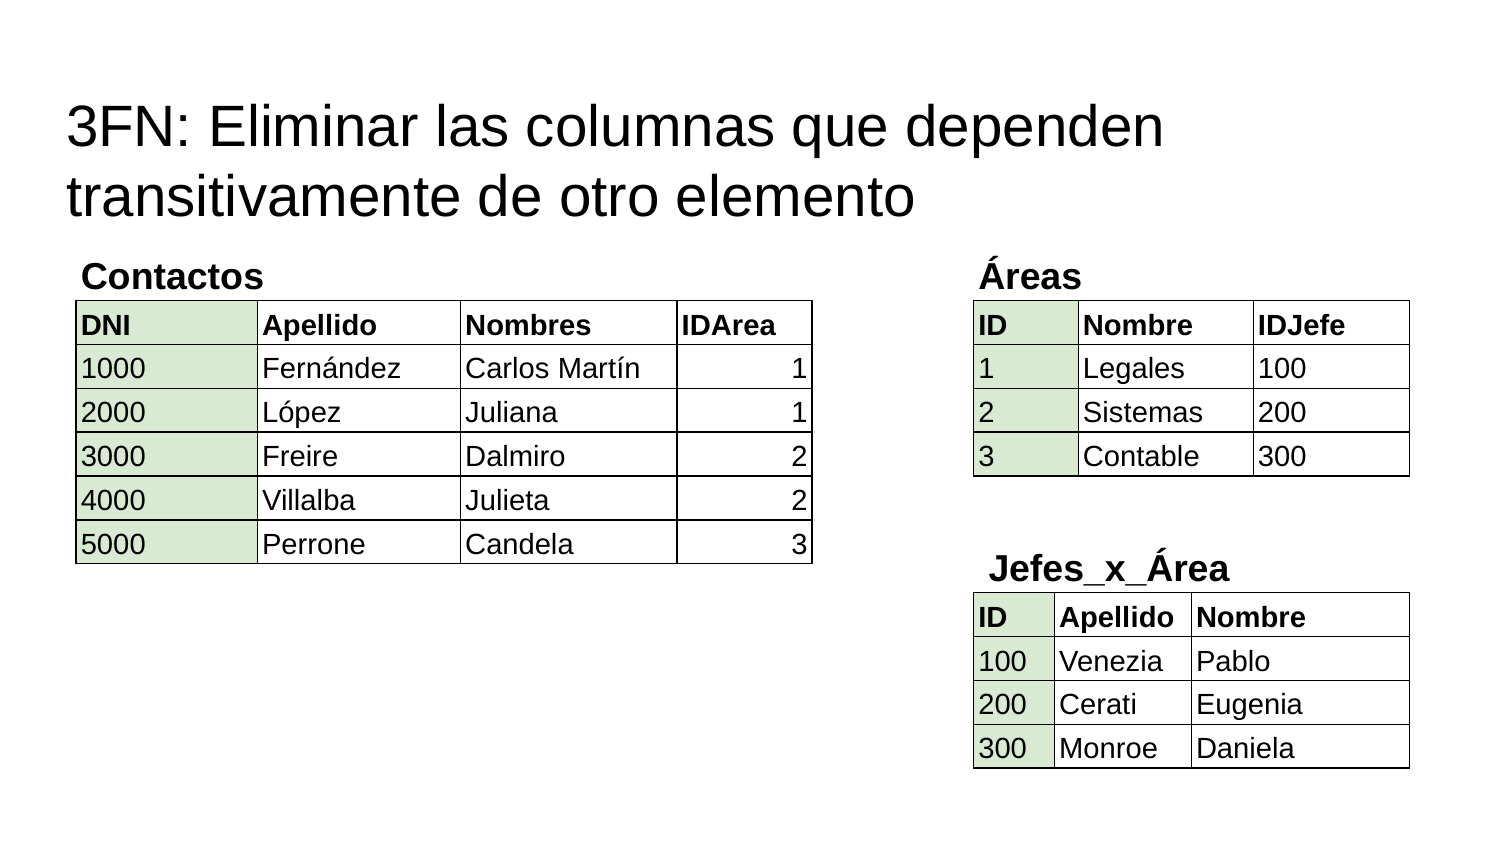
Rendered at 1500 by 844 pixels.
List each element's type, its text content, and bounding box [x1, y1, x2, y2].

title 3FN: Eliminar las columnas que dependen transitivamente de otro elemento [51, 72, 1449, 167]
table_cell Carlos Martín [461, 345, 676, 388]
table_cell Cerati [1055, 681, 1191, 724]
table_cell 200 [1254, 389, 1409, 431]
table_cell IDArea [678, 301, 811, 344]
table_cell Legales [1079, 345, 1253, 388]
table_cell ID [974, 301, 1078, 344]
table_cell Venezia [1055, 637, 1191, 680]
table_cell 3 [974, 433, 1078, 475]
table_cell Monroe [1055, 725, 1191, 767]
table_cell 1 [974, 345, 1078, 388]
table_cell Nombre [1192, 593, 1409, 636]
table_cell 2 [678, 433, 811, 475]
table_cell Freire [258, 433, 460, 475]
table_cell 2 [678, 477, 811, 519]
table_cell Fernández [258, 345, 460, 388]
table_cell 5000 [77, 521, 257, 563]
table_cell Eugenia [1192, 681, 1409, 724]
table_cell 100 [974, 637, 1054, 680]
table_cell 200 [974, 681, 1054, 724]
table_cell IDJefe [1254, 301, 1409, 344]
table_cell Apellido [1055, 593, 1191, 636]
table_cell 2 [974, 389, 1078, 431]
table_cell Apellido [258, 301, 460, 344]
table_cell 3 [678, 521, 811, 563]
table_cell 300 [974, 725, 1054, 767]
table_cell Sistemas [1079, 389, 1253, 431]
table_cell 300 [1254, 433, 1409, 475]
table_cell Nombres [461, 301, 676, 344]
table_header Contactos [76, 246, 812, 300]
table_header Áreas [974, 246, 1410, 300]
table_cell Pablo [1192, 637, 1409, 680]
table_cell Juliana [461, 389, 676, 431]
table_cell Nombre [1079, 301, 1253, 344]
table_cell Candela [461, 521, 676, 563]
table_cell Julieta [461, 477, 676, 519]
table_cell 2000 [77, 389, 257, 431]
table_cell 1 [678, 345, 811, 388]
table_cell 1000 [77, 345, 257, 388]
table_cell 1 [678, 389, 811, 431]
table_cell Contable [1079, 433, 1253, 475]
table_cell Villalba [258, 477, 460, 519]
table_cell López [258, 389, 460, 431]
table_header Jefes_x_Área [974, 538, 1410, 592]
table_cell Daniela [1192, 725, 1409, 767]
table_cell 100 [1254, 345, 1409, 388]
table_cell 3000 [77, 433, 257, 475]
table_cell Dalmiro [461, 433, 676, 475]
table_cell 4000 [77, 477, 257, 519]
table_cell Perrone [258, 521, 460, 563]
table_cell ID [974, 593, 1054, 636]
table_cell DNI [77, 301, 257, 344]
